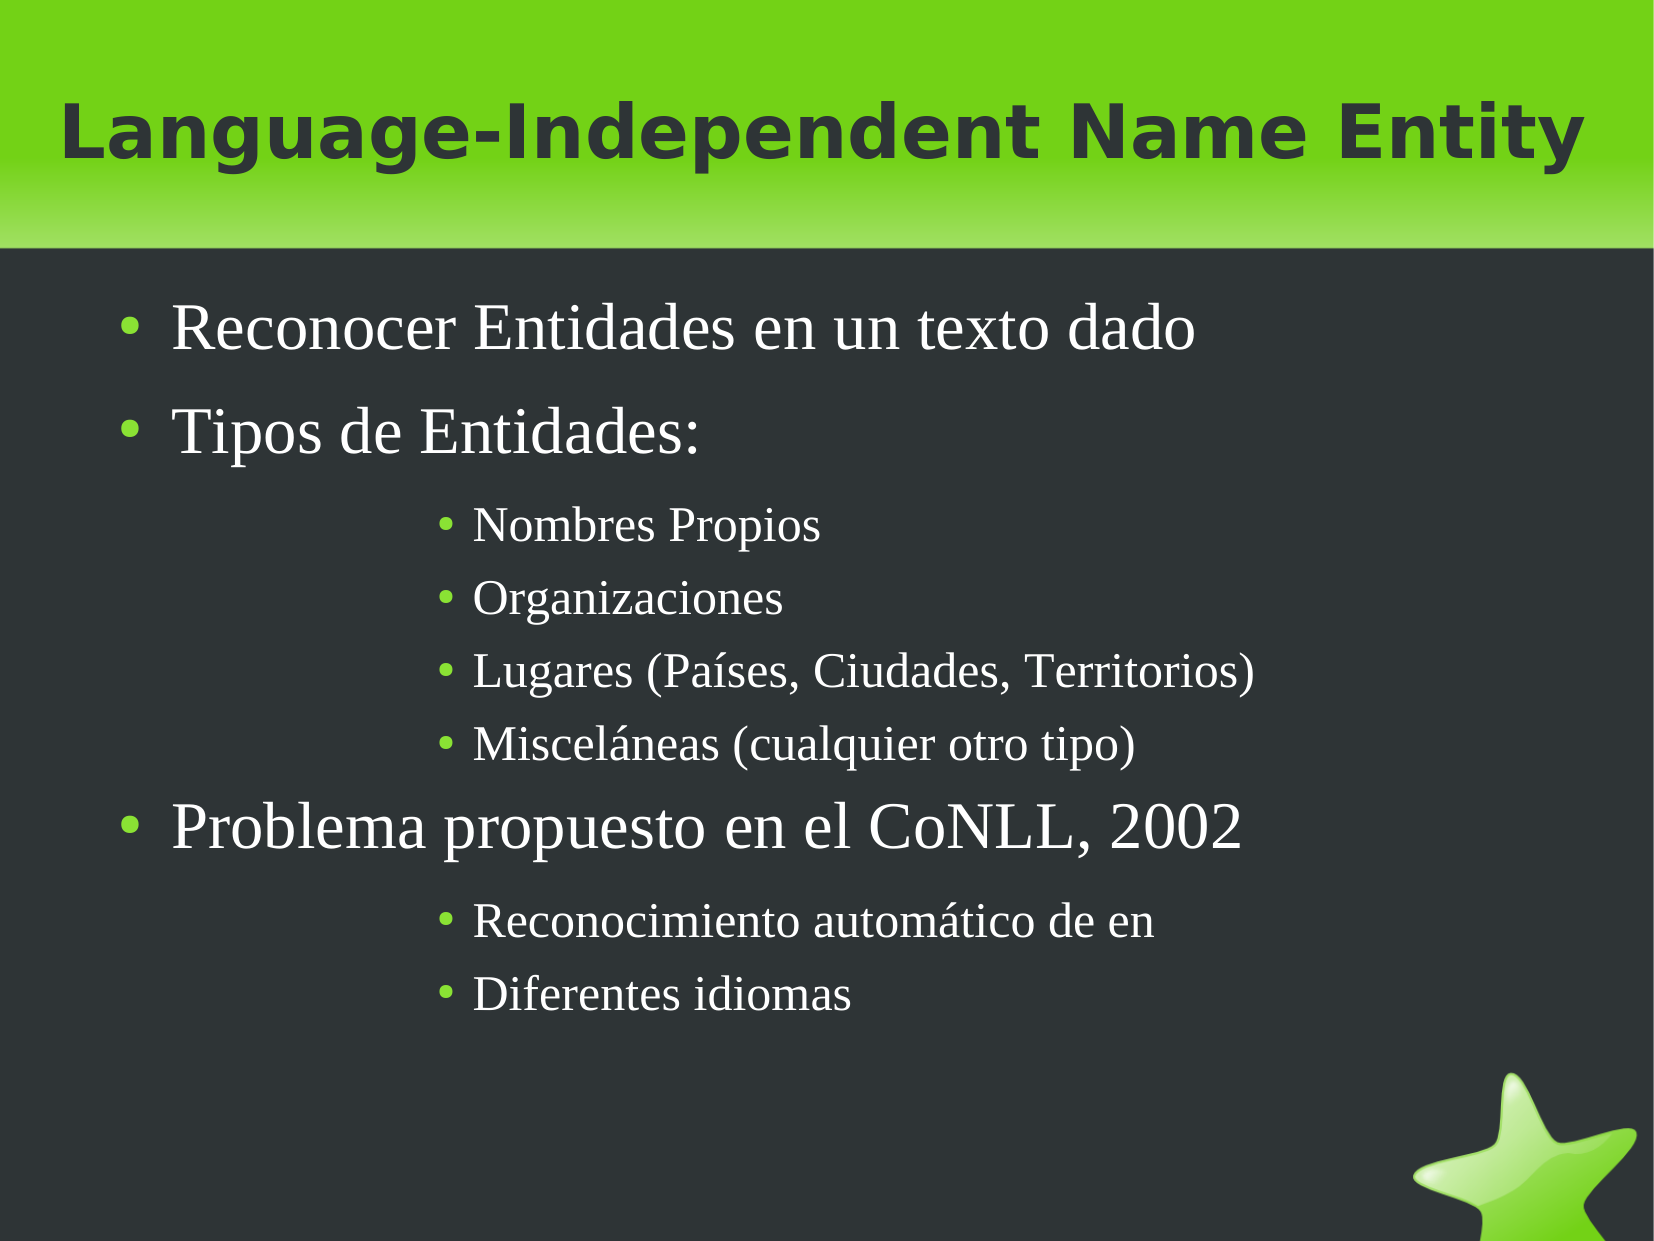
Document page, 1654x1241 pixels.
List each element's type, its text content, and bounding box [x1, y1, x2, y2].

list Reconocer Entidades en un texto dado Tipos de Entidades: Nombres Propios Organizaciones Lugares (Países, Ciudades, Territorios) Misceláneas (cualquier otro tipo) Problema propuesto en el CoNLL, 2002 Reconocimiento automático de en Diferentes idiomas [82, 290, 1571, 1094]
picture [0, 0, 1654, 1241]
title Language-Independent Name Entity [59, 29, 1625, 237]
